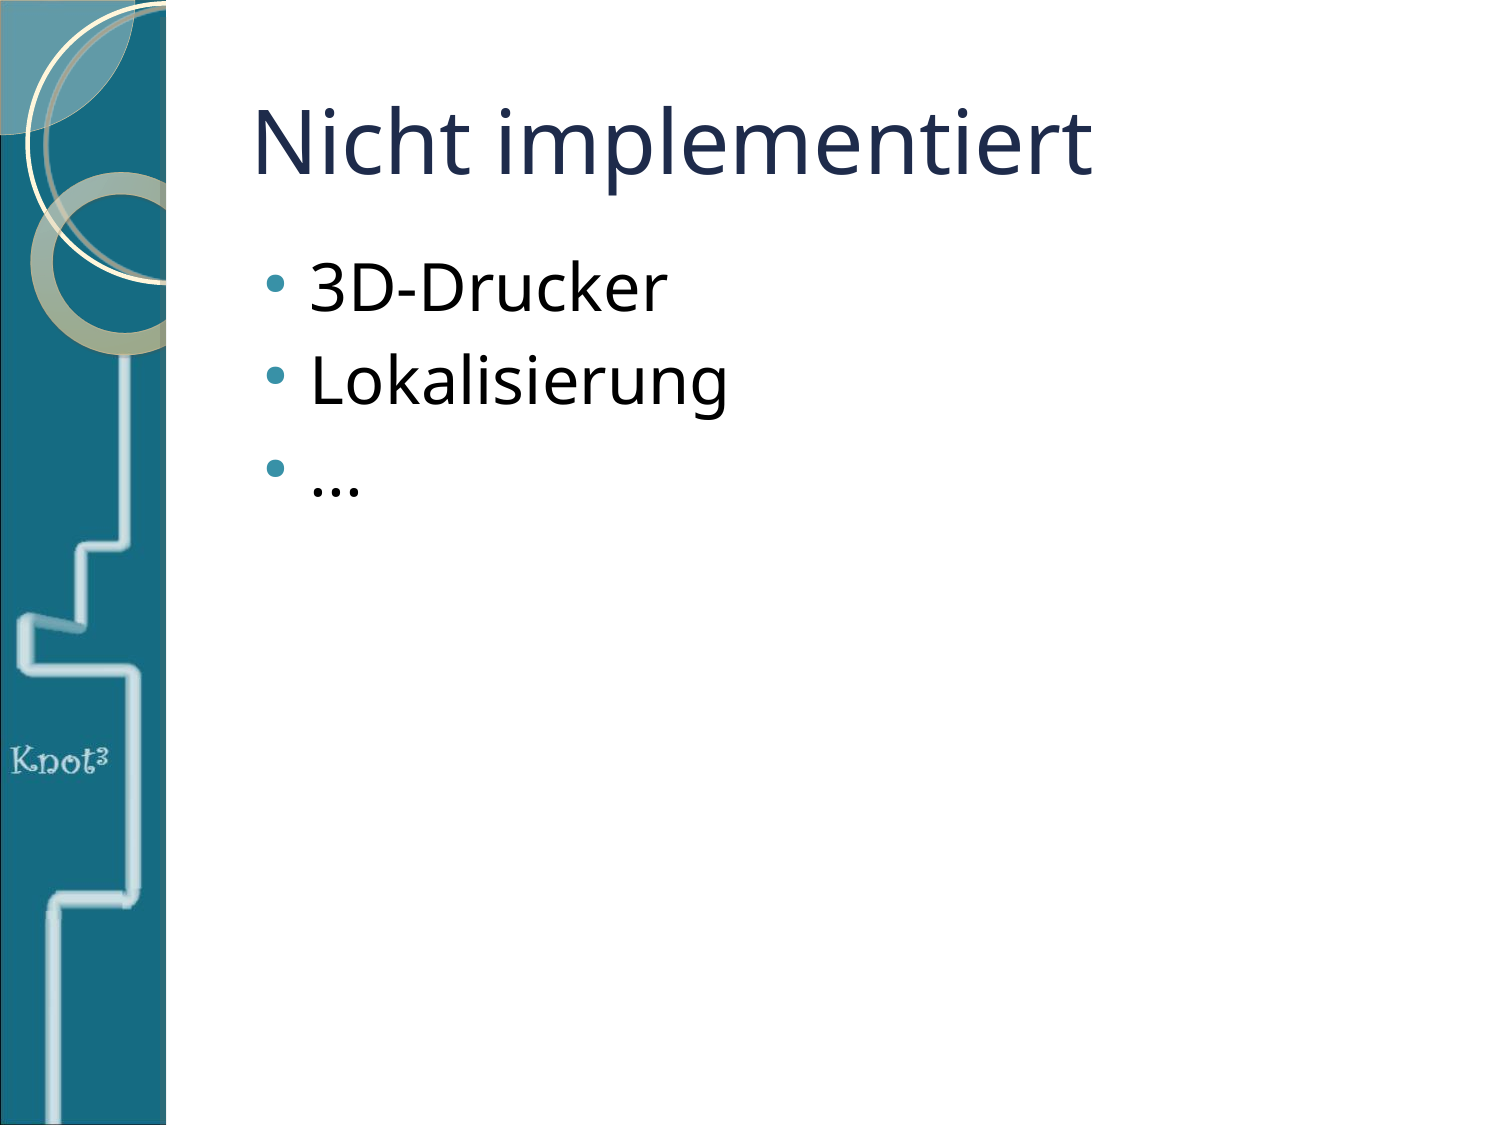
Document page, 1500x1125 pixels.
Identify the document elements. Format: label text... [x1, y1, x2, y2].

title Nicht implementiert [235, 23, 1466, 237]
picture [136, 0, 166, 4]
list 3D-Drucker Lokalisierung ... [235, 237, 1466, 906]
picture [0, 11, 166, 1125]
